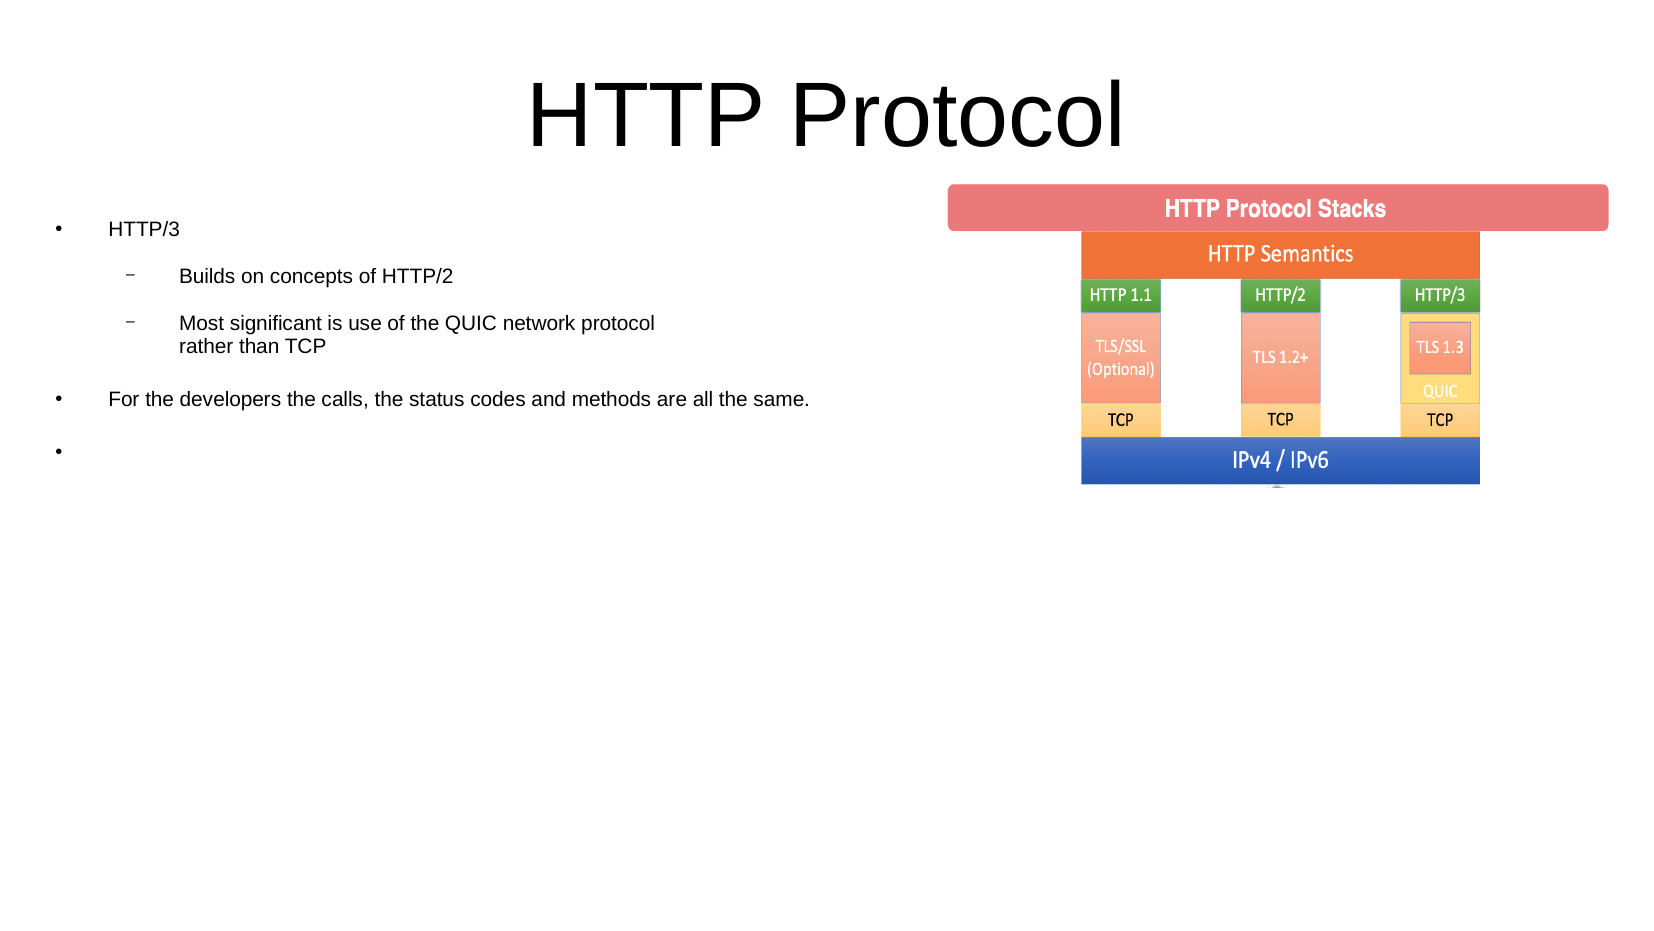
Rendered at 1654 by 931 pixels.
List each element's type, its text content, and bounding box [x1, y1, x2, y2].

title HTTP Protocol [82, 37, 1571, 193]
list HTTP/3 Builds on concepts of HTTP/2 Most significant is use of the QUIC network protocol rather than TCP For the developers the calls, the status codes and methods are all the same. [37, 217, 1571, 901]
picture [934, 180, 1613, 488]
